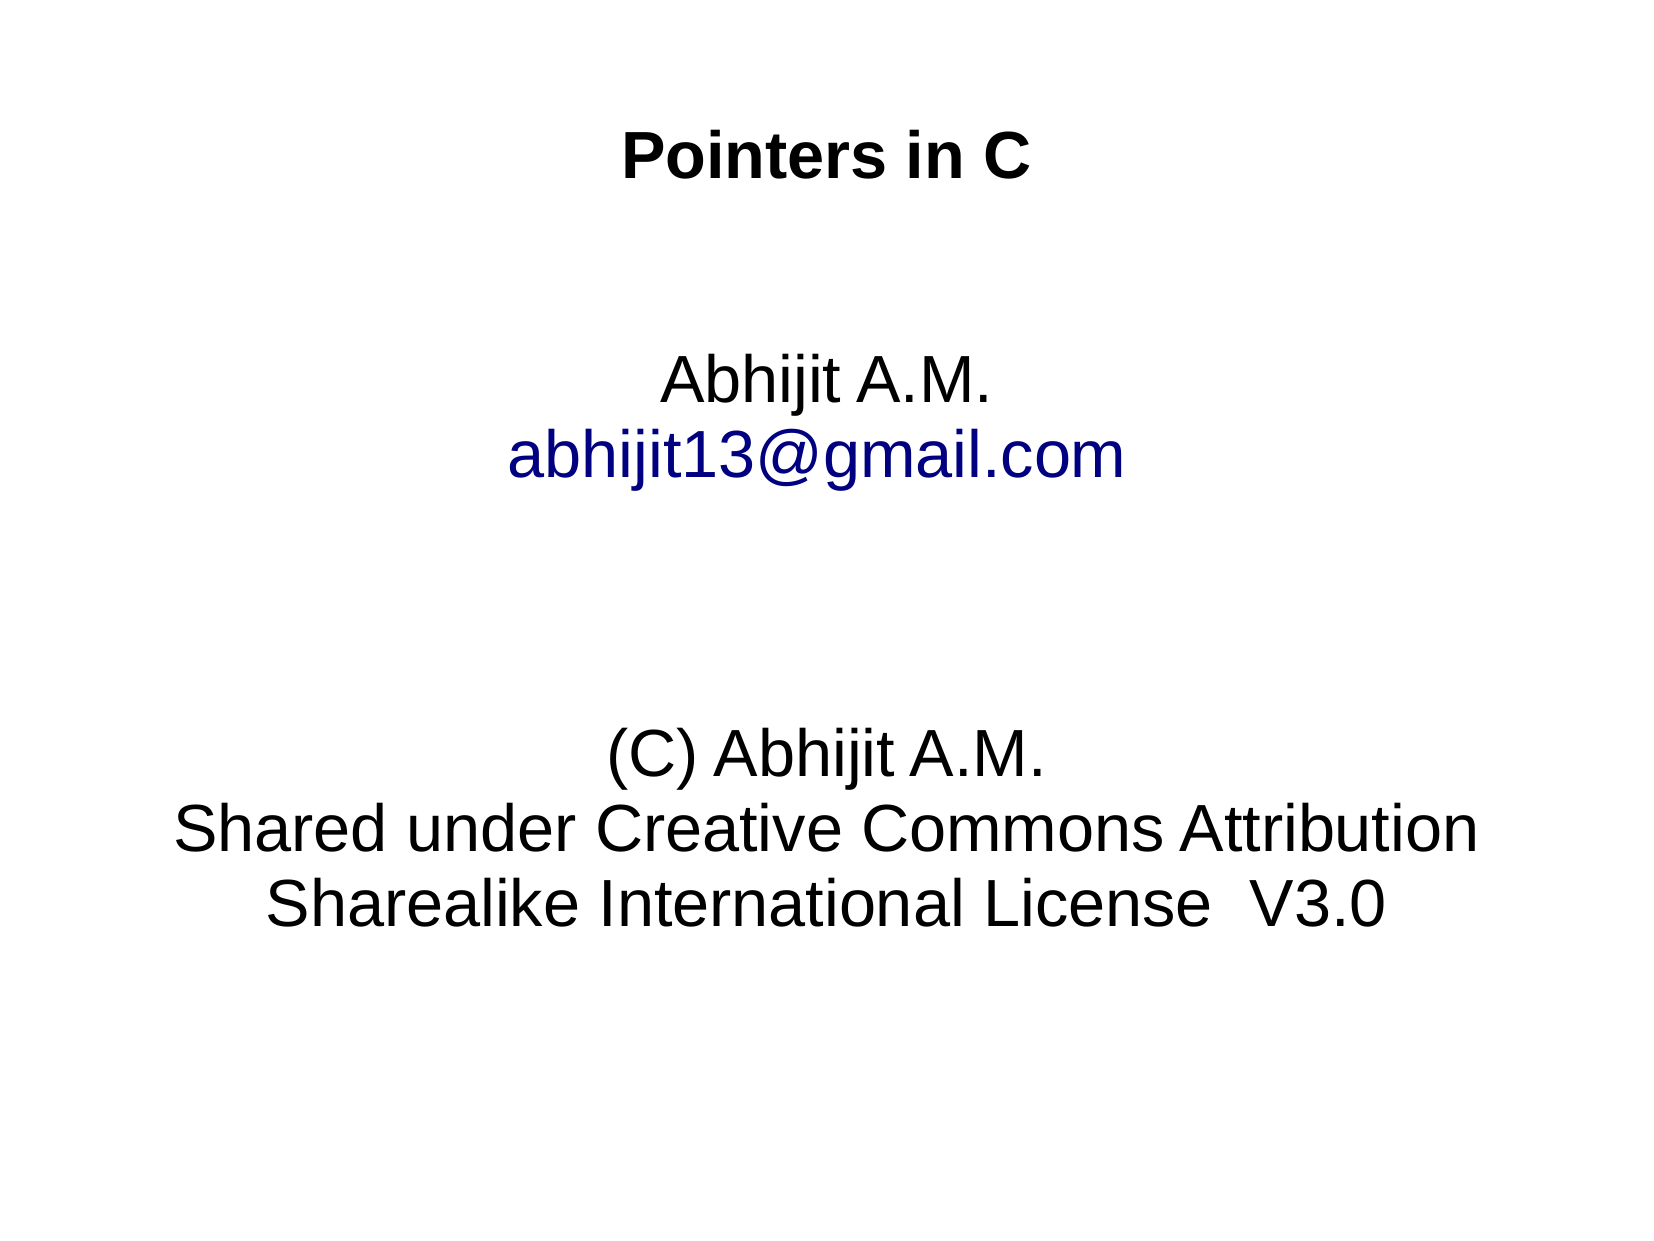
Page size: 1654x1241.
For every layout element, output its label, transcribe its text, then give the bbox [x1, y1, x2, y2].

subtitle Pointers in C Abhijit A.M. abhijit13@gmail.com (C) Abhijit A.M. Shared under Creative Commons Attribution Sharealike International License V3.0 [82, 49, 1571, 1010]
